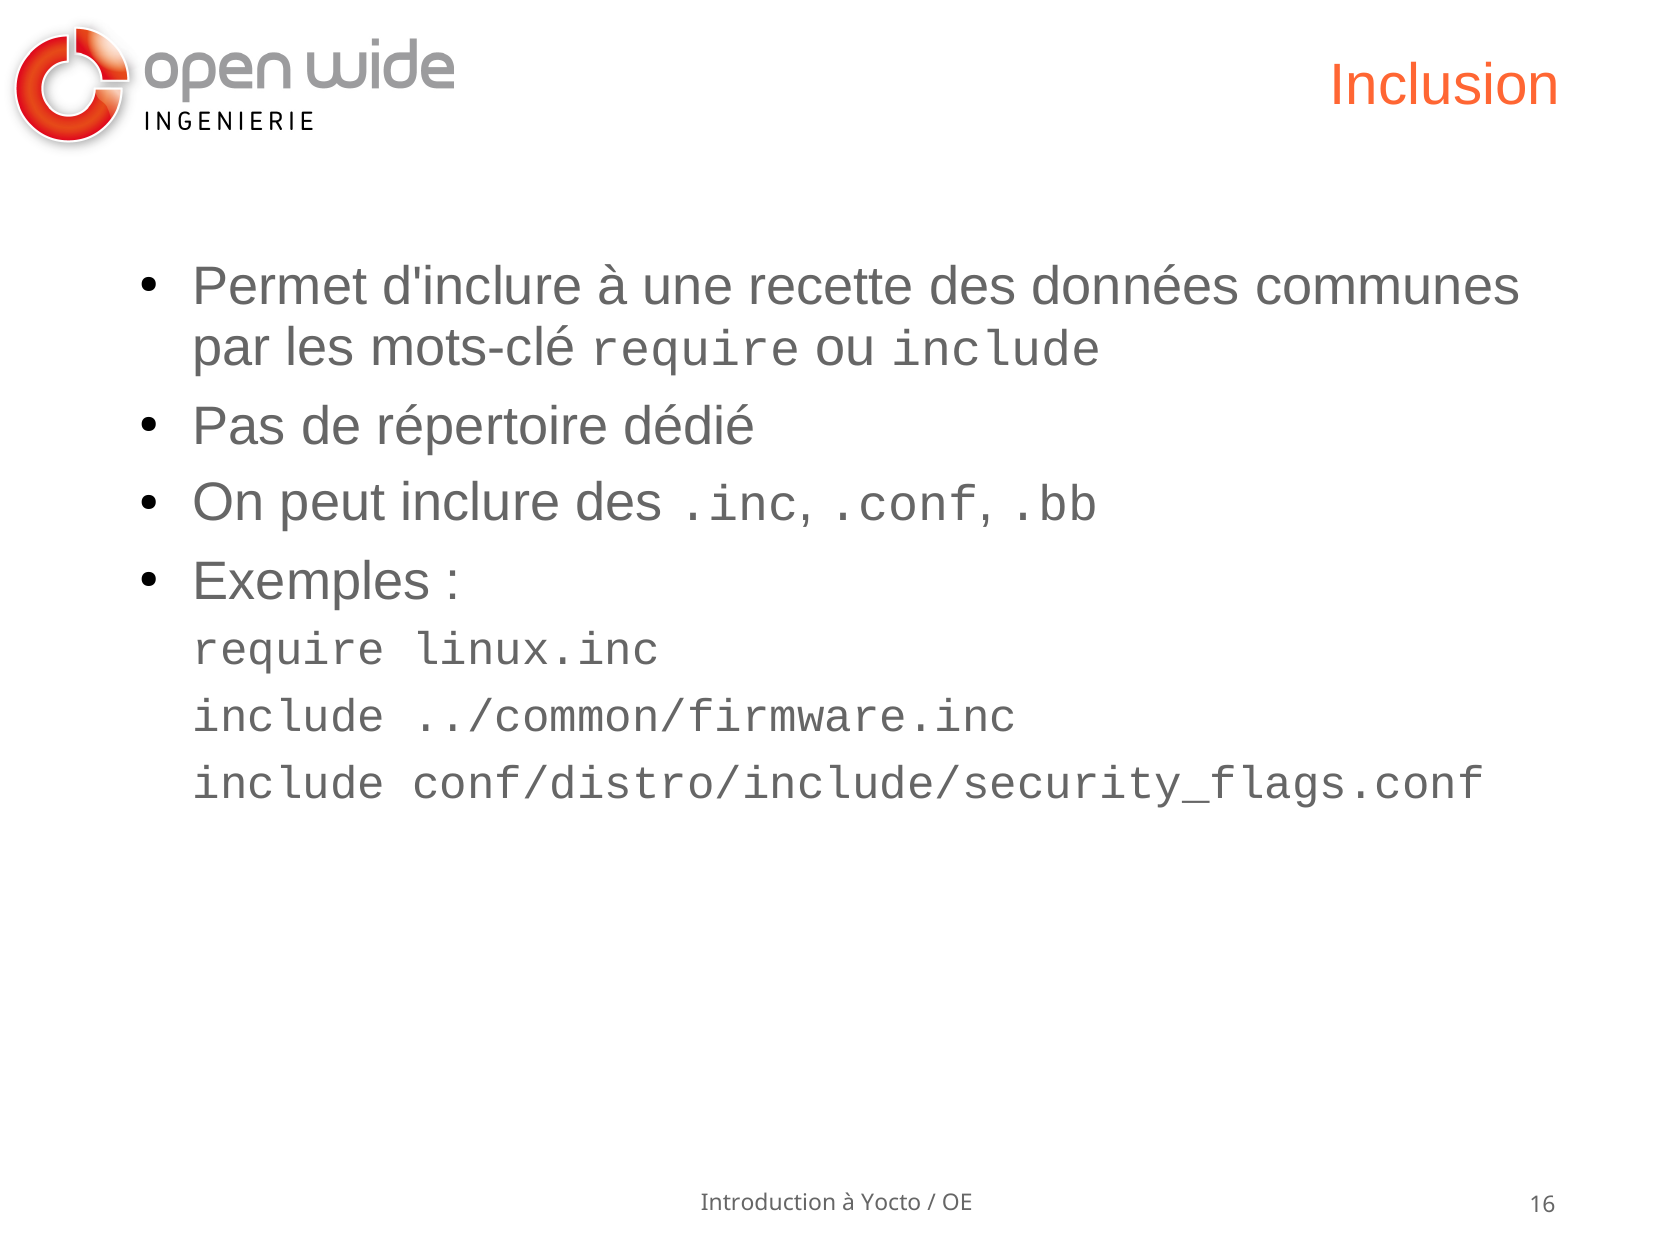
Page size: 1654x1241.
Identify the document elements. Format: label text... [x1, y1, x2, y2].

picture [0, 0, 454, 161]
list Permet d'inclure à une recette des données communes par les mots-clé require ou include Pas de répertoire dédié On peut inclure des .inc, .conf, .bb Exemples : require linux.inc include ../common/firmware.inc include conf/distro/include/security_flags.conf [121, 255, 1534, 1127]
title Inclusion [602, 12, 1561, 157]
